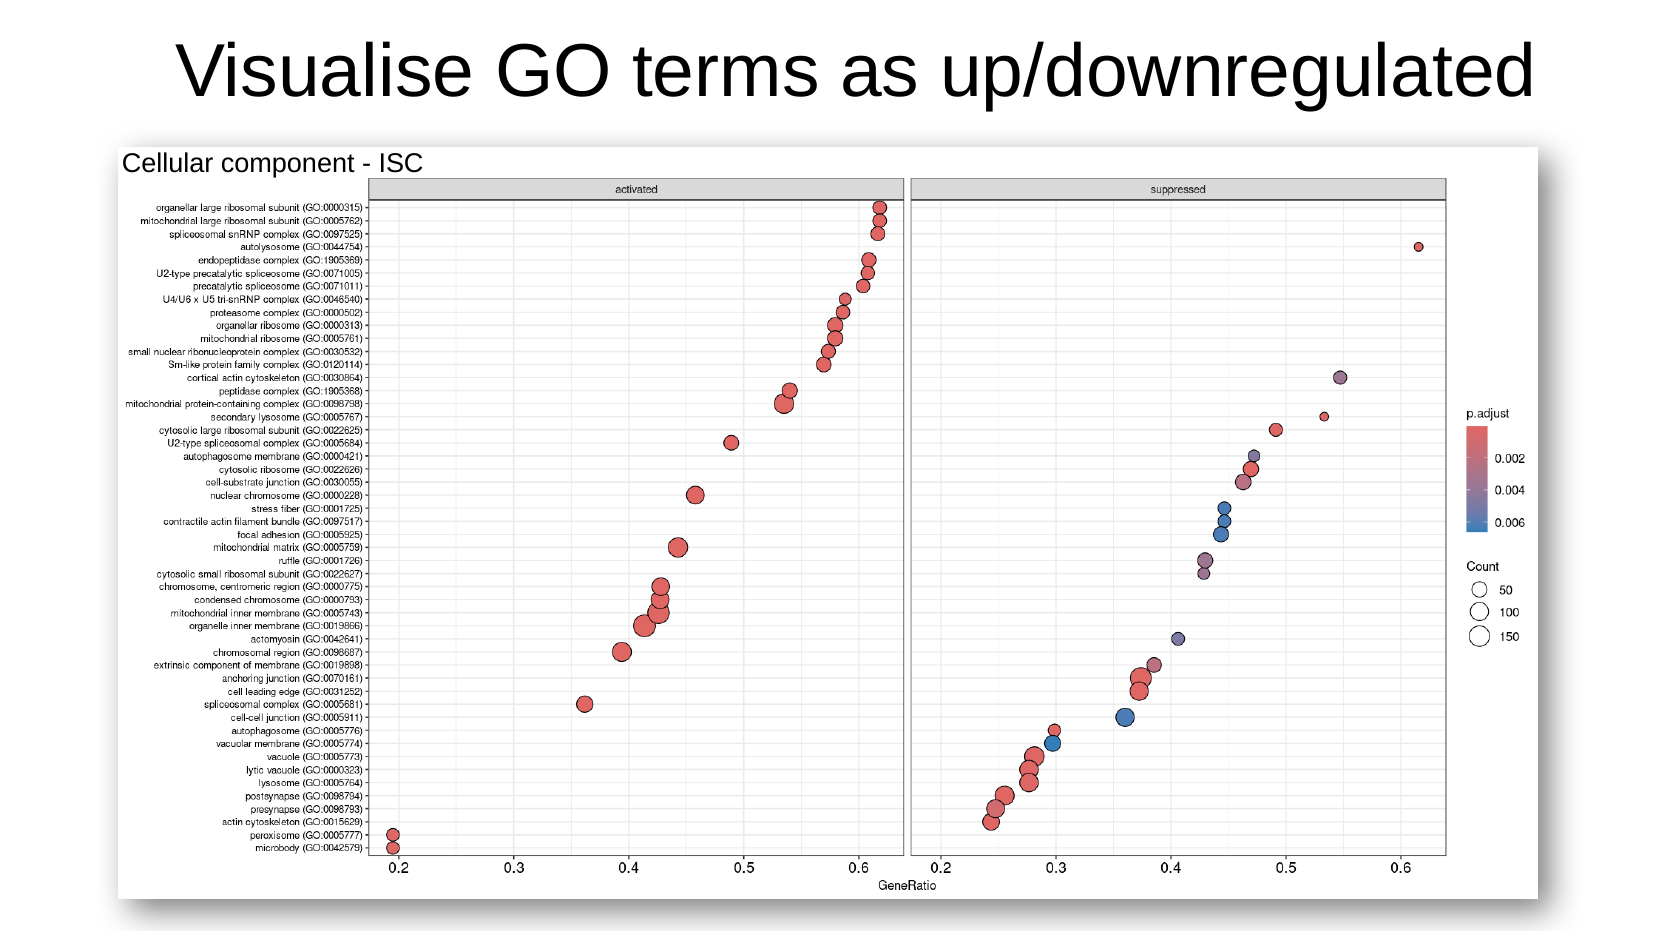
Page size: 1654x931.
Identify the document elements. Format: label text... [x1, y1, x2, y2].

picture [118, 147, 1538, 899]
title Visualise GO terms as up/downregulated [76, 0, 1565, 148]
text_box Cellular component - ISC [107, 141, 669, 187]
